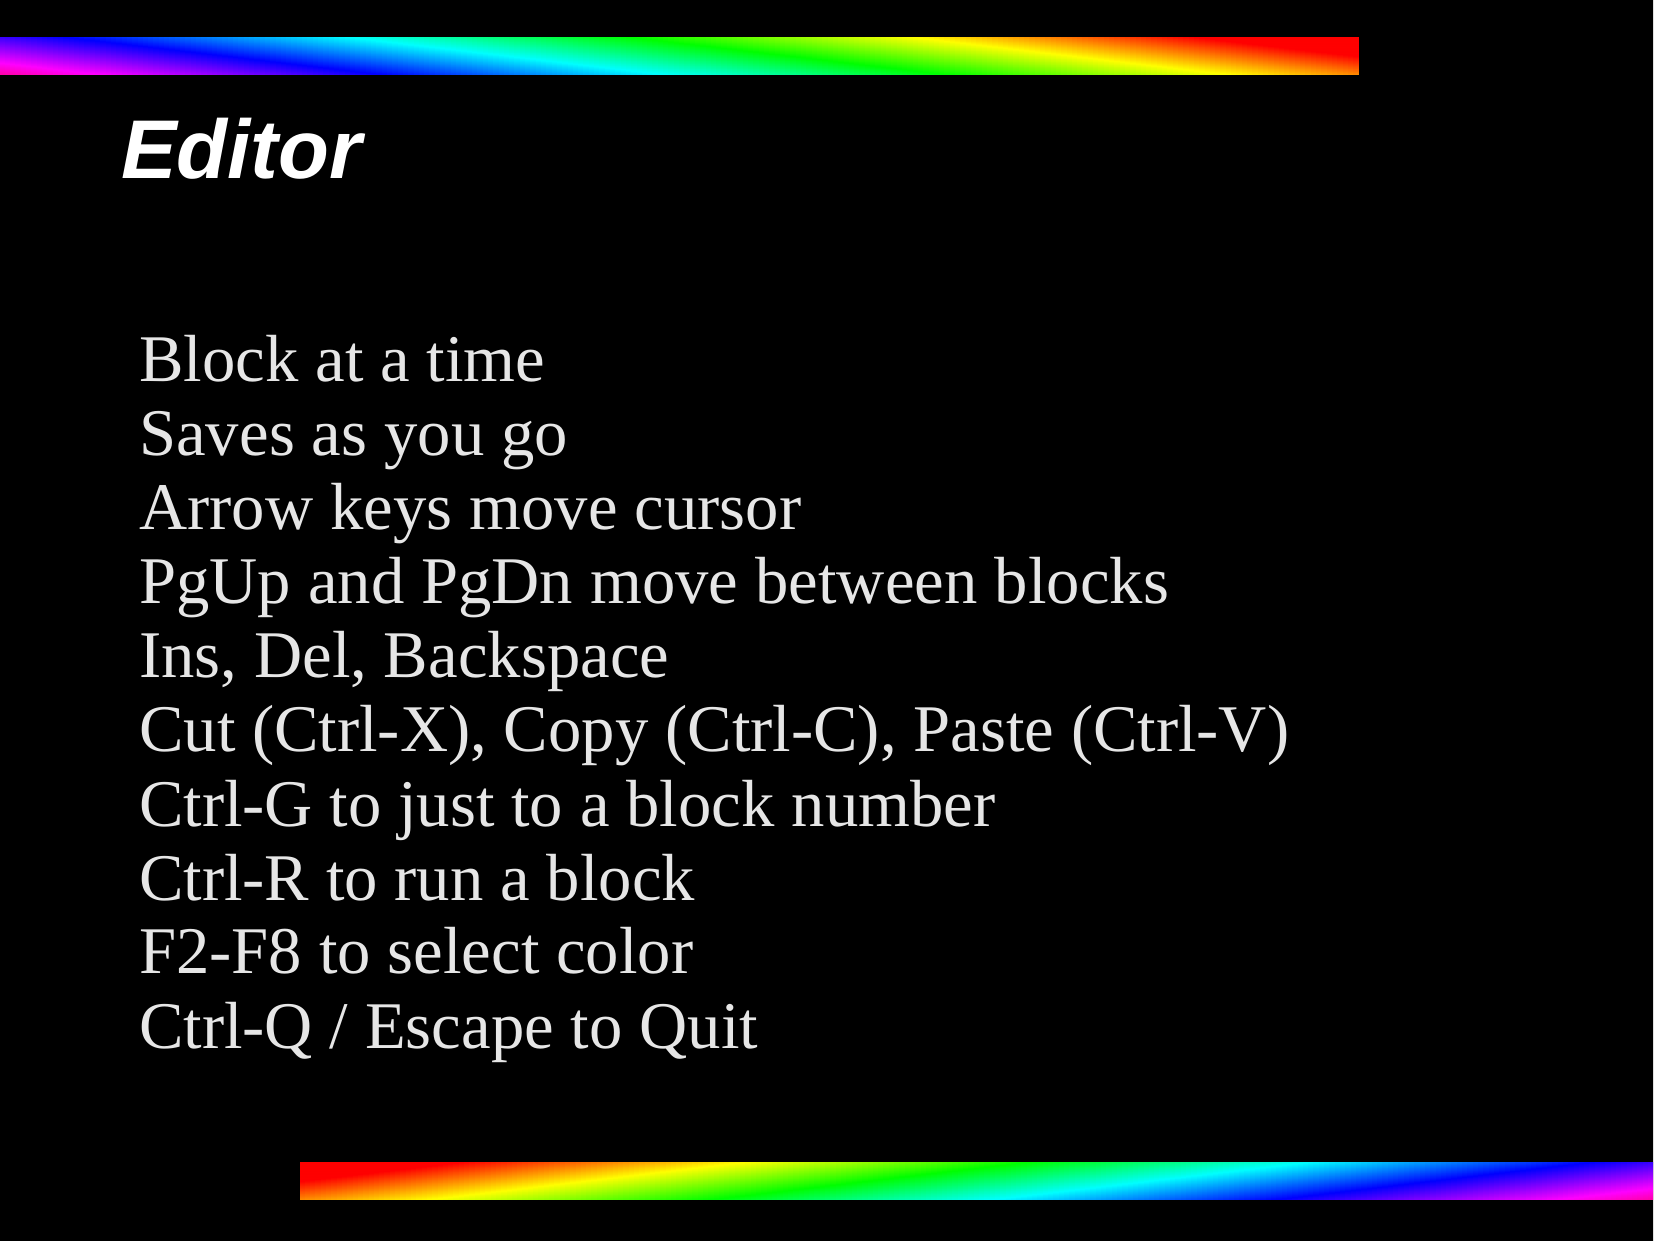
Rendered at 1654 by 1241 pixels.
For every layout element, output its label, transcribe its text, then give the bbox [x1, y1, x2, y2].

list Block at a time Saves as you go Arrow keys move cursor PgUp and PgDn move between blocks Ins, Del, Backspace Cut (Ctrl-X), Copy (Ctrl-C), Paste (Ctrl-V) Ctrl-G to just to a block number Ctrl-R to run a block F2-F8 to select color Ctrl-Q / Escape to Quit [121, 322, 1561, 1133]
picture [0, 0, 1654, 1241]
title Editor [121, 46, 1534, 254]
